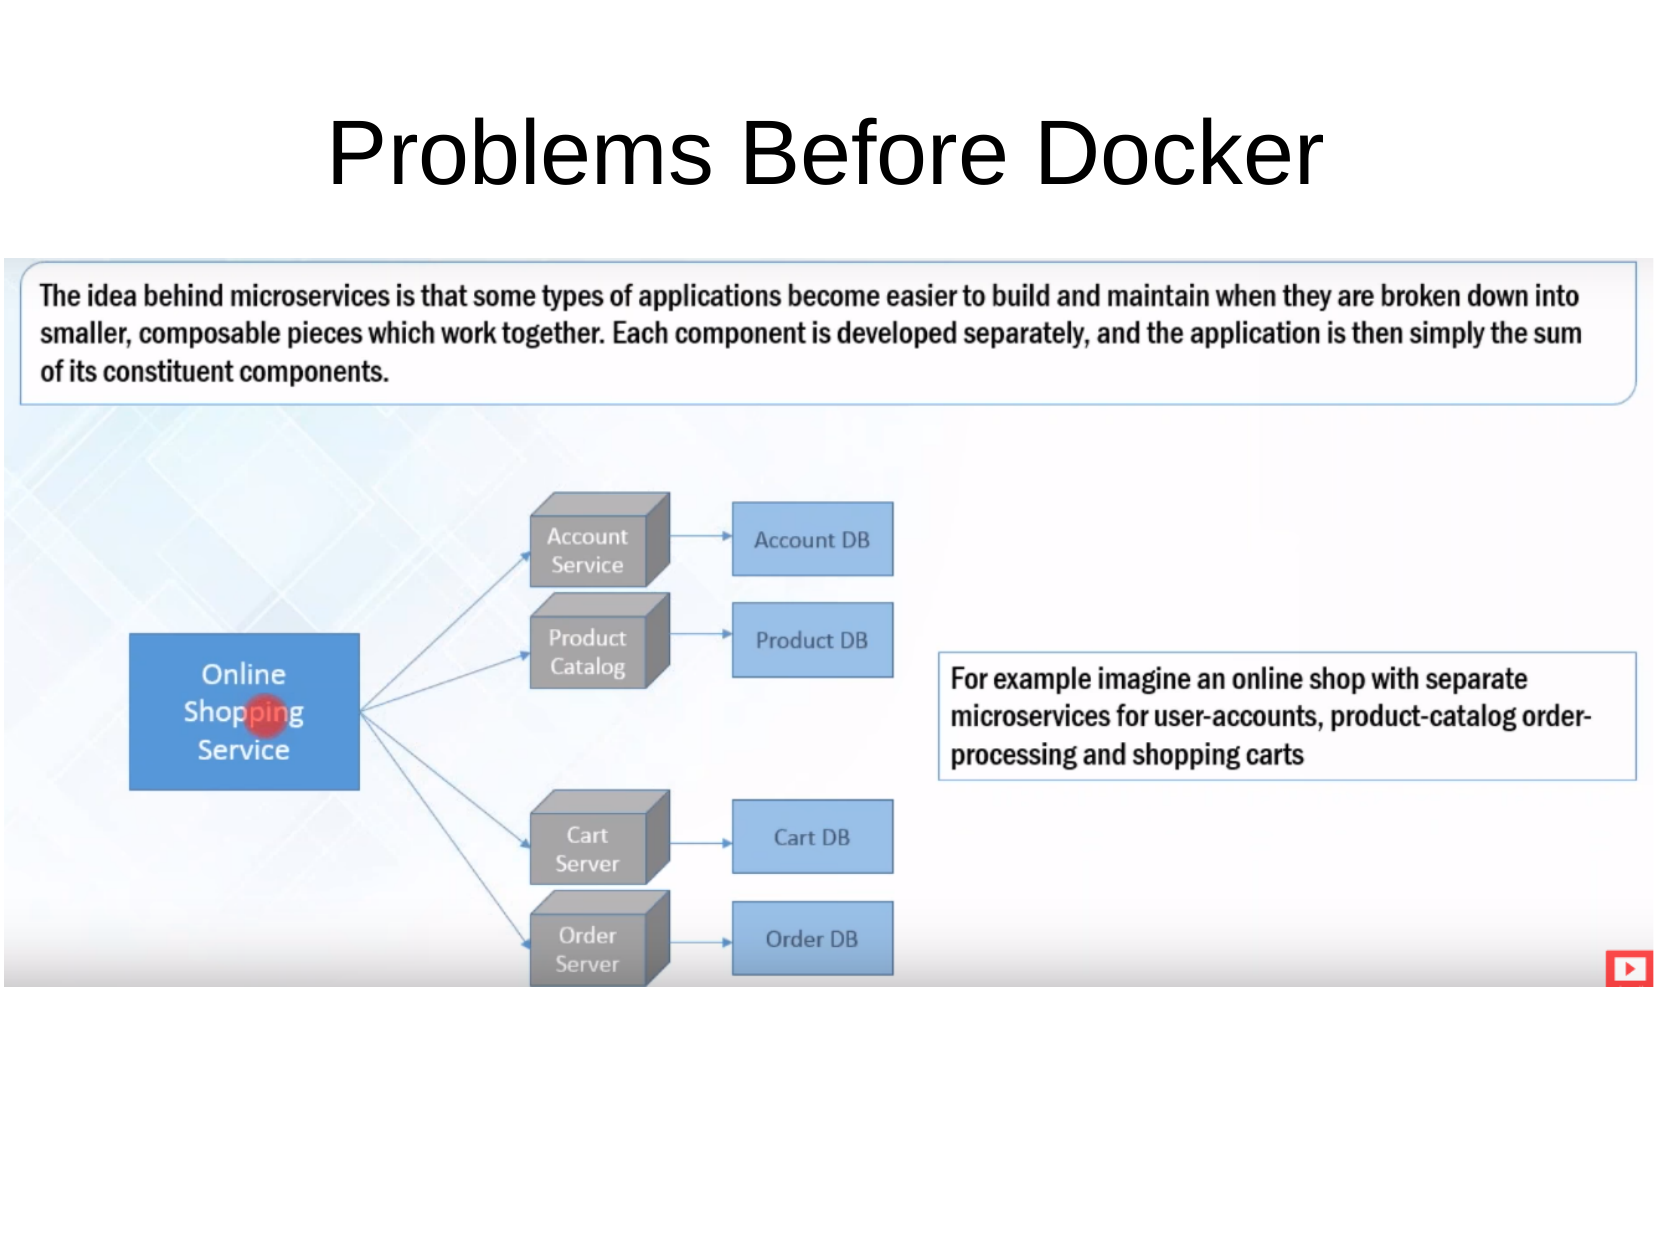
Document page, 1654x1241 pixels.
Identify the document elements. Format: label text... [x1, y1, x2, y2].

picture [4, 258, 1654, 987]
title Problems Before Docker [82, 49, 1571, 257]
